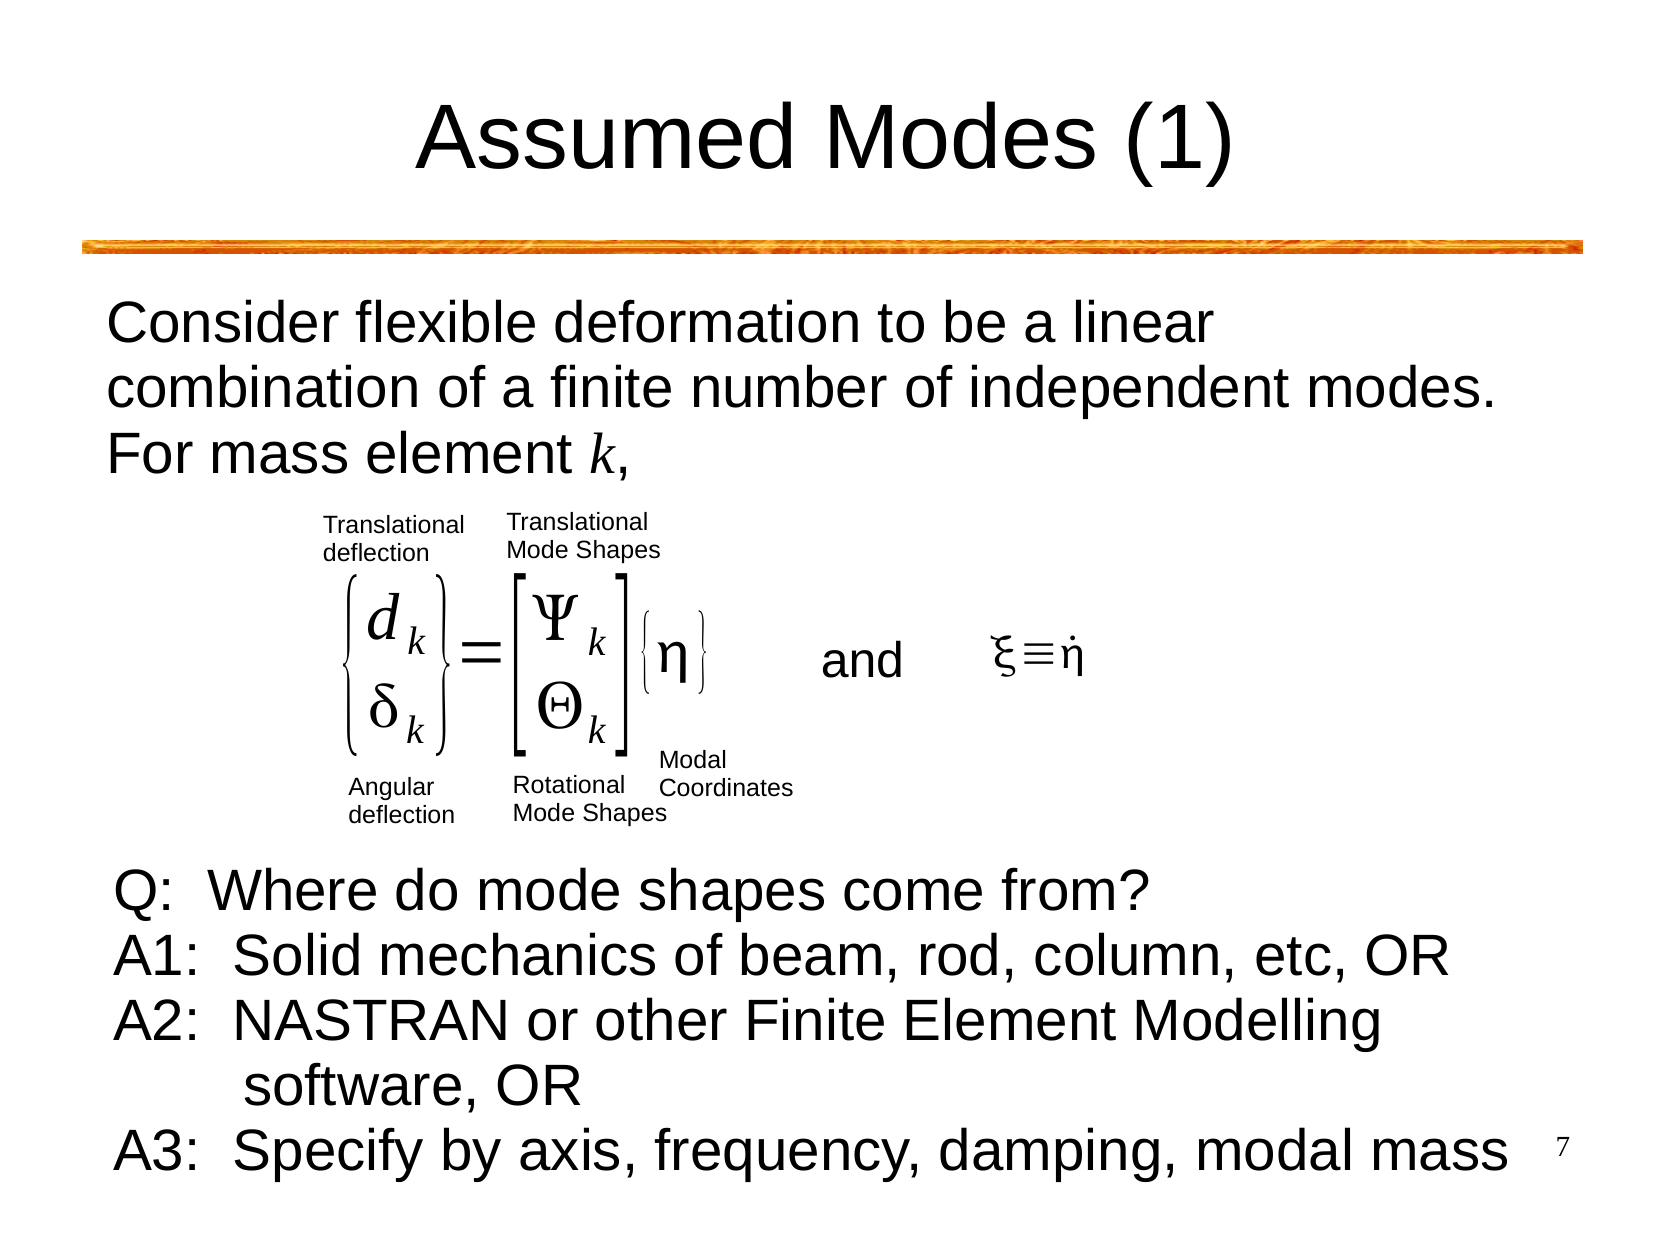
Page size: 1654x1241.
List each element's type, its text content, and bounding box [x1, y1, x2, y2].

text_box Translational deflection [308, 503, 488, 574]
text_box and [806, 624, 920, 696]
chart [984, 622, 1094, 685]
text_box Angular deflection [333, 765, 471, 836]
chart [333, 570, 718, 762]
title Assumed Modes (1) [82, 49, 1571, 226]
text_box Rotational Mode Shapes [497, 763, 683, 834]
list Consider flexible deformation to be a linear combination of a finite number of independent modes. For mass element k, [35, 290, 1524, 541]
text_box Translational Mode Shapes [491, 500, 677, 571]
text_box Q: Where do mode shapes come from? A1: Solid mechanics of beam, rod, column, etc, OR A2: NASTRAN or other Finite Element Modelling software, OR A3: Specify by axis, frequency, damping, modal mass [98, 850, 1527, 1191]
picture [82, 240, 1583, 254]
text_box Modal Coordinates [643, 738, 892, 809]
